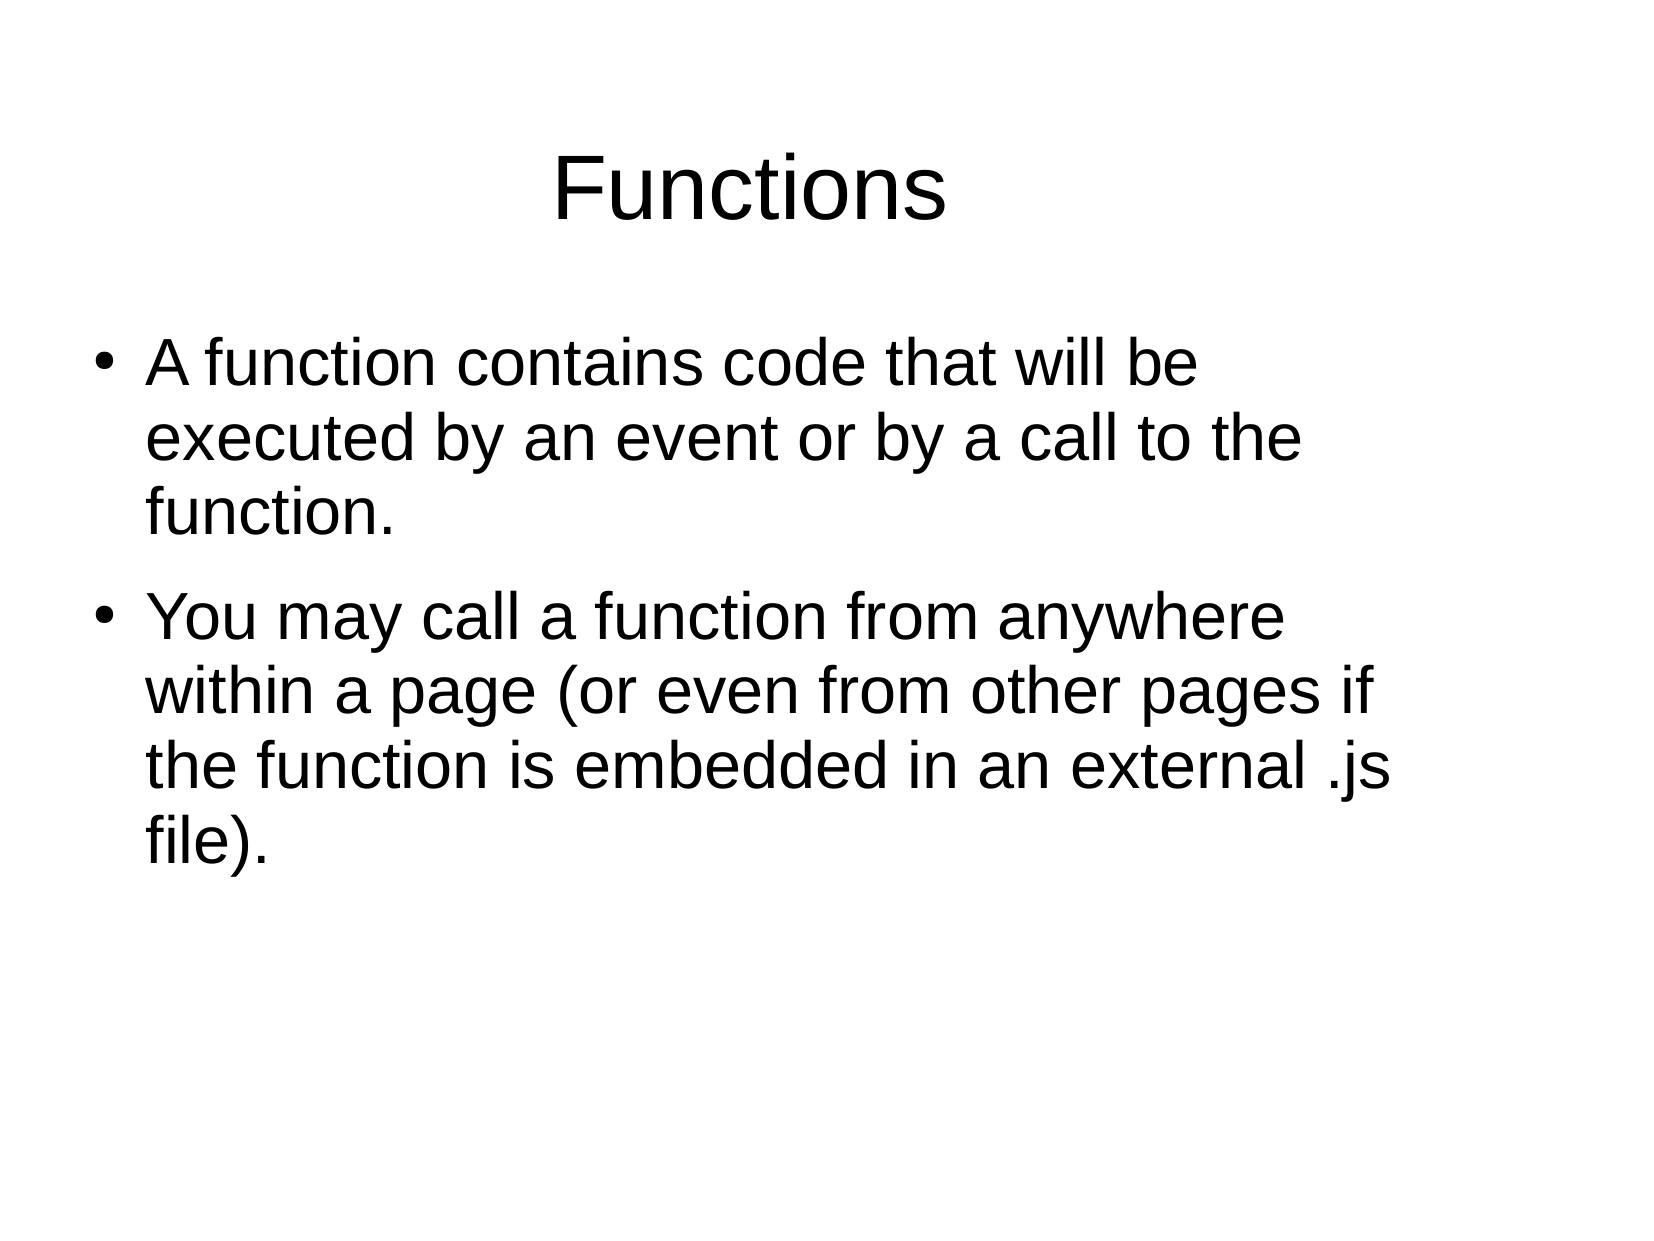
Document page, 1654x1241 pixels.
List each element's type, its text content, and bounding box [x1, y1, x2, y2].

list A function contains code that will be executed by an event or by a call to the function. You may call a function from anywhere within a page (or even from other pages if the function is embedded in an external .js file). [75, 324, 1426, 1053]
title Functions [75, 82, 1426, 293]
